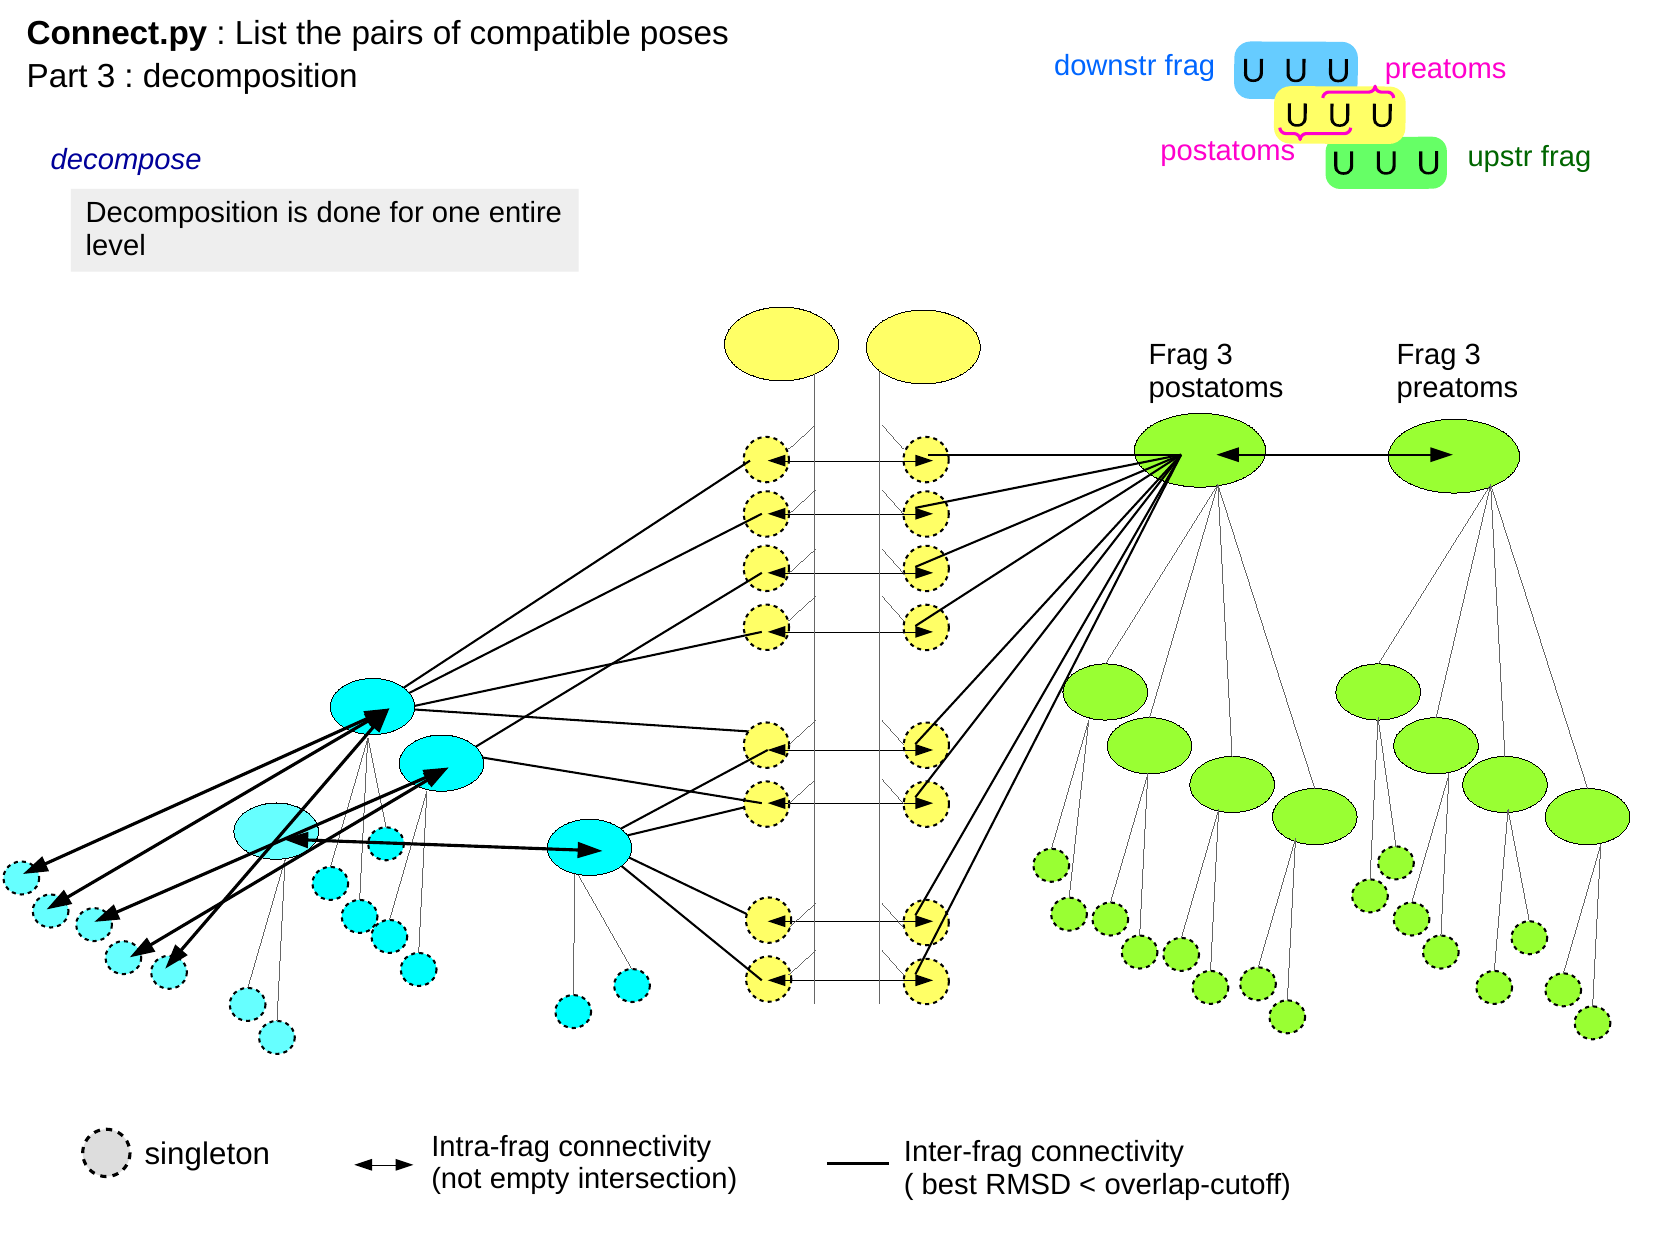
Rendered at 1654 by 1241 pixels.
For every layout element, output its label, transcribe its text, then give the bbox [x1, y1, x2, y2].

text_box [1062, 663, 1148, 721]
text_box [368, 827, 404, 841]
text_box [903, 722, 932, 750]
text_box [903, 436, 949, 483]
text_box decompose [35, 135, 249, 184]
text_box U U U [1273, 86, 1406, 144]
text_box [233, 802, 301, 853]
text_box [1378, 846, 1414, 880]
text_box [1422, 935, 1459, 969]
text_box Connect.py : List the pairs of compatible poses Part 3 : decomposition [11, 7, 886, 107]
text_box [743, 722, 790, 759]
text_box [1511, 921, 1548, 955]
text_box [308, 842, 316, 848]
text_box [903, 899, 946, 946]
text_box [263, 841, 307, 860]
text_box [1545, 788, 1630, 845]
text_box [903, 604, 939, 632]
text_box [1272, 788, 1358, 845]
text_box U U U [1325, 136, 1447, 189]
text_box [1051, 897, 1087, 931]
text_box [903, 503, 949, 537]
text_box [904, 611, 949, 651]
text_box U U U [1252, 41, 1358, 100]
text_box [76, 908, 112, 942]
text_box [1189, 756, 1275, 813]
text_box [1192, 970, 1229, 1004]
text_box [341, 899, 408, 953]
text_box [1545, 973, 1582, 1007]
text_box Intra-frag connectivity (not empty intersection) [416, 1122, 753, 1203]
text_box [229, 987, 266, 1021]
text_box [750, 751, 789, 768]
text_box [399, 735, 484, 792]
text_box [743, 436, 789, 483]
text_box [309, 827, 319, 838]
text_box [866, 310, 981, 384]
text_box [743, 491, 789, 537]
text_box [1393, 717, 1479, 774]
text_box [368, 844, 404, 861]
text_box [32, 894, 69, 928]
text_box [903, 491, 944, 514]
text_box [1476, 970, 1513, 1004]
text_box [743, 781, 790, 827]
text_box [281, 810, 317, 838]
text_box [1388, 419, 1520, 494]
text_box Frag 3 preatoms [1381, 330, 1536, 412]
text_box Inter-frag connectivity ( best RMSD < overlap-cutoff) [889, 1128, 1307, 1209]
text_box [904, 556, 949, 592]
text_box [1352, 879, 1388, 913]
text_box upstr frag [1452, 132, 1630, 184]
text_box [1033, 848, 1070, 882]
text_box [1107, 717, 1192, 774]
text_box [903, 958, 949, 1005]
text_box [614, 968, 650, 1003]
text_box [904, 724, 949, 768]
text_box [1269, 1000, 1306, 1034]
text_box [1393, 902, 1430, 936]
text_box [1163, 937, 1200, 971]
text_box [1135, 456, 1164, 462]
text_box [105, 941, 142, 975]
text_box [1092, 902, 1129, 936]
text_box [3, 861, 40, 895]
text_box [933, 915, 949, 945]
text_box [253, 851, 263, 857]
text_box [312, 866, 349, 900]
text_box singleton [129, 1129, 319, 1179]
text_box Decomposition is done for one entire level [70, 188, 579, 272]
text_box [400, 952, 437, 986]
text_box [547, 819, 632, 876]
text_box [259, 1020, 295, 1054]
text_box [151, 955, 187, 989]
text_box [1152, 464, 1170, 479]
text_box [903, 545, 943, 573]
text_box downstr frag [1039, 41, 1252, 122]
text_box preatoms [1370, 44, 1522, 93]
text_box [330, 678, 415, 735]
text_box [1240, 967, 1276, 1001]
text_box [743, 545, 789, 592]
text_box [903, 959, 921, 980]
text_box [745, 897, 792, 943]
text_box [724, 307, 839, 381]
text_box [82, 1129, 130, 1177]
text_box [903, 900, 922, 921]
text_box Frag 3 postatoms [1133, 330, 1300, 412]
text_box [1462, 756, 1548, 813]
text_box [1146, 465, 1161, 474]
text_box [746, 956, 792, 1002]
text_box [1139, 460, 1163, 469]
text_box [743, 604, 790, 650]
text_box [1335, 663, 1421, 721]
text_box [355, 724, 370, 734]
text_box [903, 781, 949, 827]
text_box [1134, 413, 1266, 488]
text_box [555, 995, 592, 1029]
text_box [1574, 1006, 1611, 1040]
text_box [1121, 935, 1158, 969]
text_box [903, 781, 925, 803]
text_box postatoms [1145, 126, 1323, 178]
